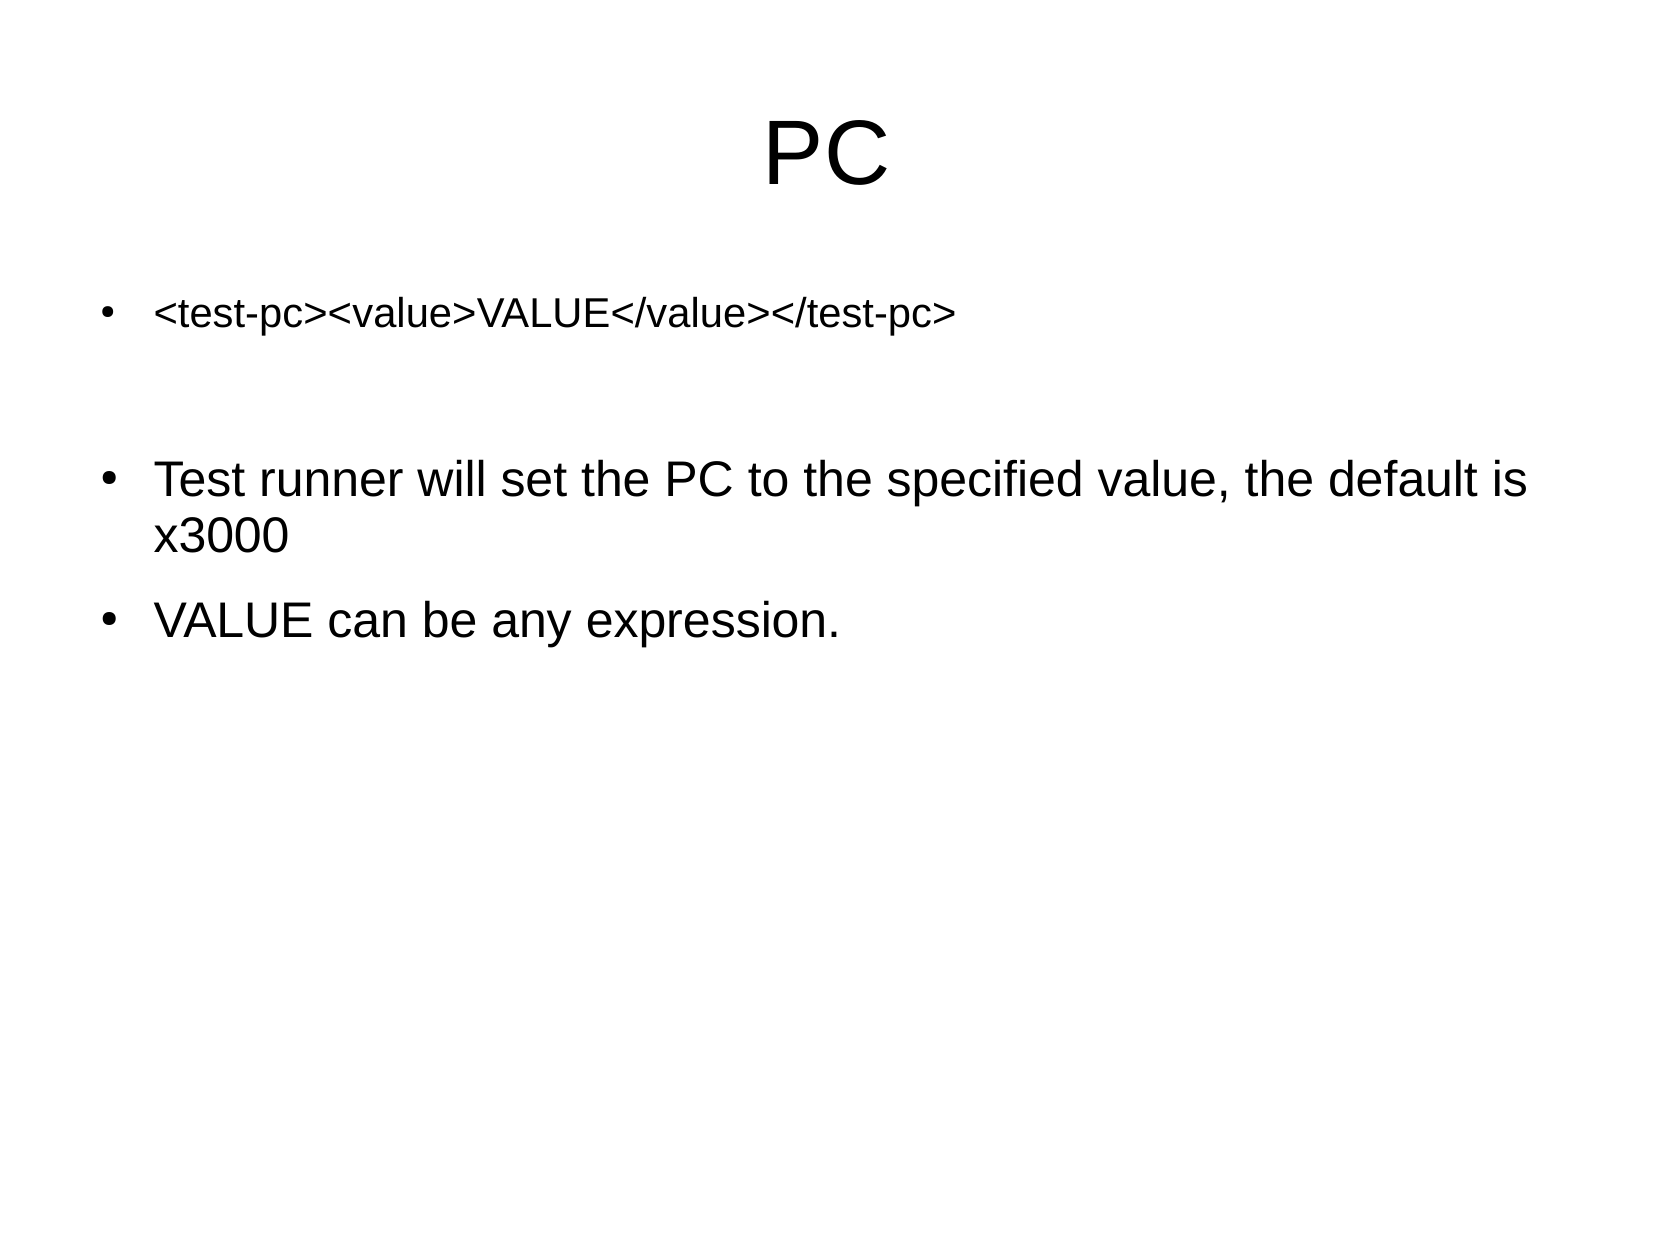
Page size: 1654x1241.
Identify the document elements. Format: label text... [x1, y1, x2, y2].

list <test-pc><value>VALUE</value></test-pc> Test runner will set the PC to the specified value, the default is x3000 VALUE can be any expression. [82, 290, 1571, 1010]
title PC [82, 49, 1571, 257]
